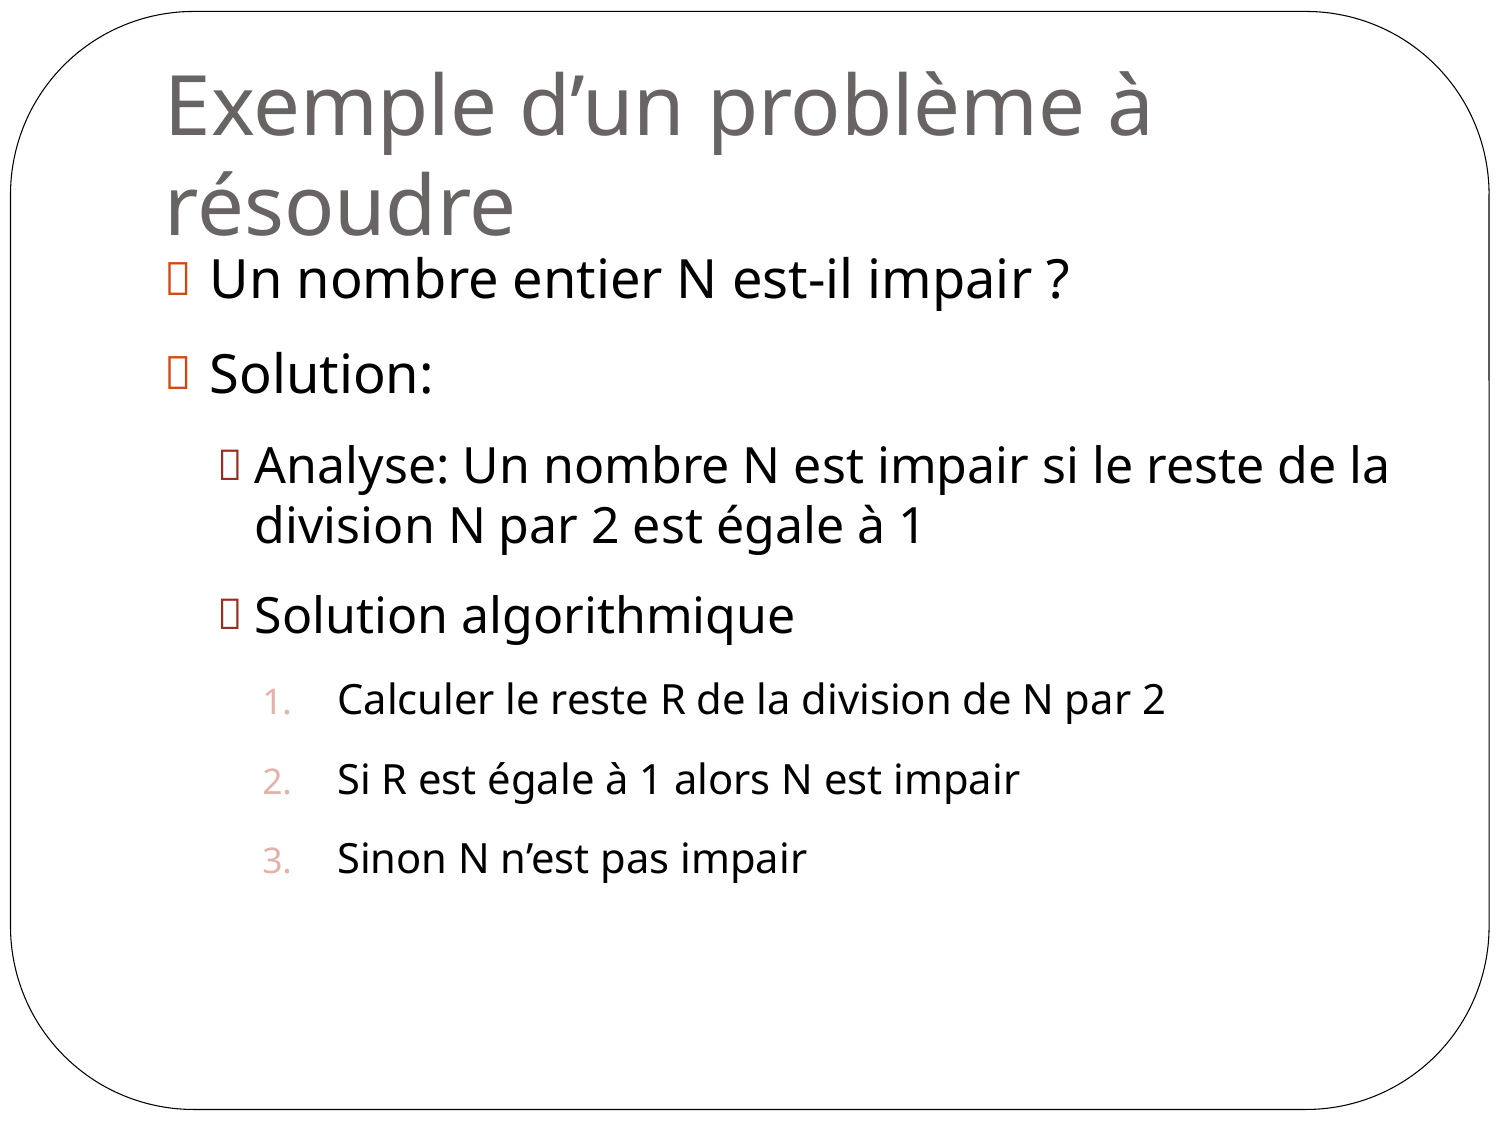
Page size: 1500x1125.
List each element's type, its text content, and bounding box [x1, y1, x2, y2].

list Un nombre entier N est-il impair ? Solution: Analyse: Un nombre N est impair si le reste de la division N par 2 est égale à 1 Solution algorithmique Calculer le reste R de la division de N par 2 Si R est égale à 1 alors N est impair Sinon N n’est pas impair [150, 237, 1425, 988]
title Exemple d’un problème à résoudre [150, 45, 1425, 233]
